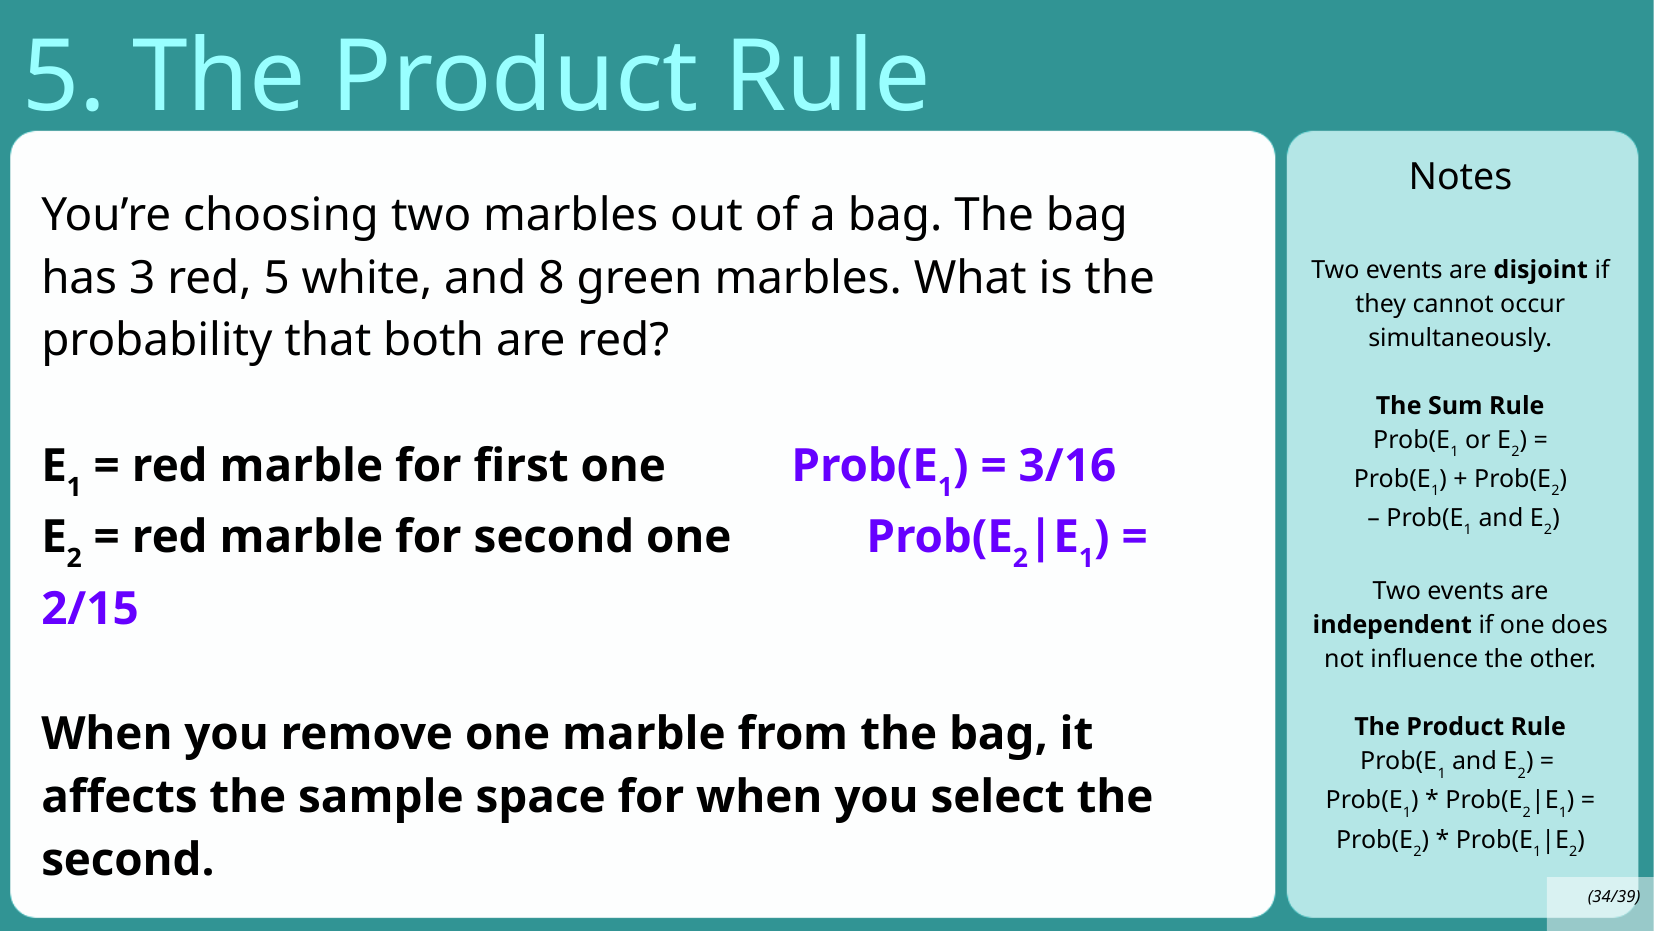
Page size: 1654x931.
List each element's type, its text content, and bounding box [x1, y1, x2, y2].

text_box (<number>/39) [1546, 877, 1654, 931]
text_box You’re choosing two marbles out of a bag. The bag has 3 red, 5 white, and 8 green marbles. What is the probability that both are red? E1 = red marble for first one Prob(E1) = 3/16 E2 = red marble for second one Prob(E2|E1) = 2/15 When you remove one marble from the bag, it affects the sample space for when you select the second. [41, 181, 1210, 669]
text_box Notes Two events are disjoint if they cannot occur simultaneously. The Sum Rule Prob(E1 or E2) = Prob(E1) + Prob(E2) – Prob(E1 and E2) Two events are independent if one does not influence the other. The Product Rule Prob(E1 and E2) = Prob(E1) * Prob(E2|E1) = Prob(E2) * Prob(E1|E2) [1290, 141, 1631, 754]
picture [0, 0, 1654, 931]
title 5. The Product Rule [22, 13, 1511, 130]
